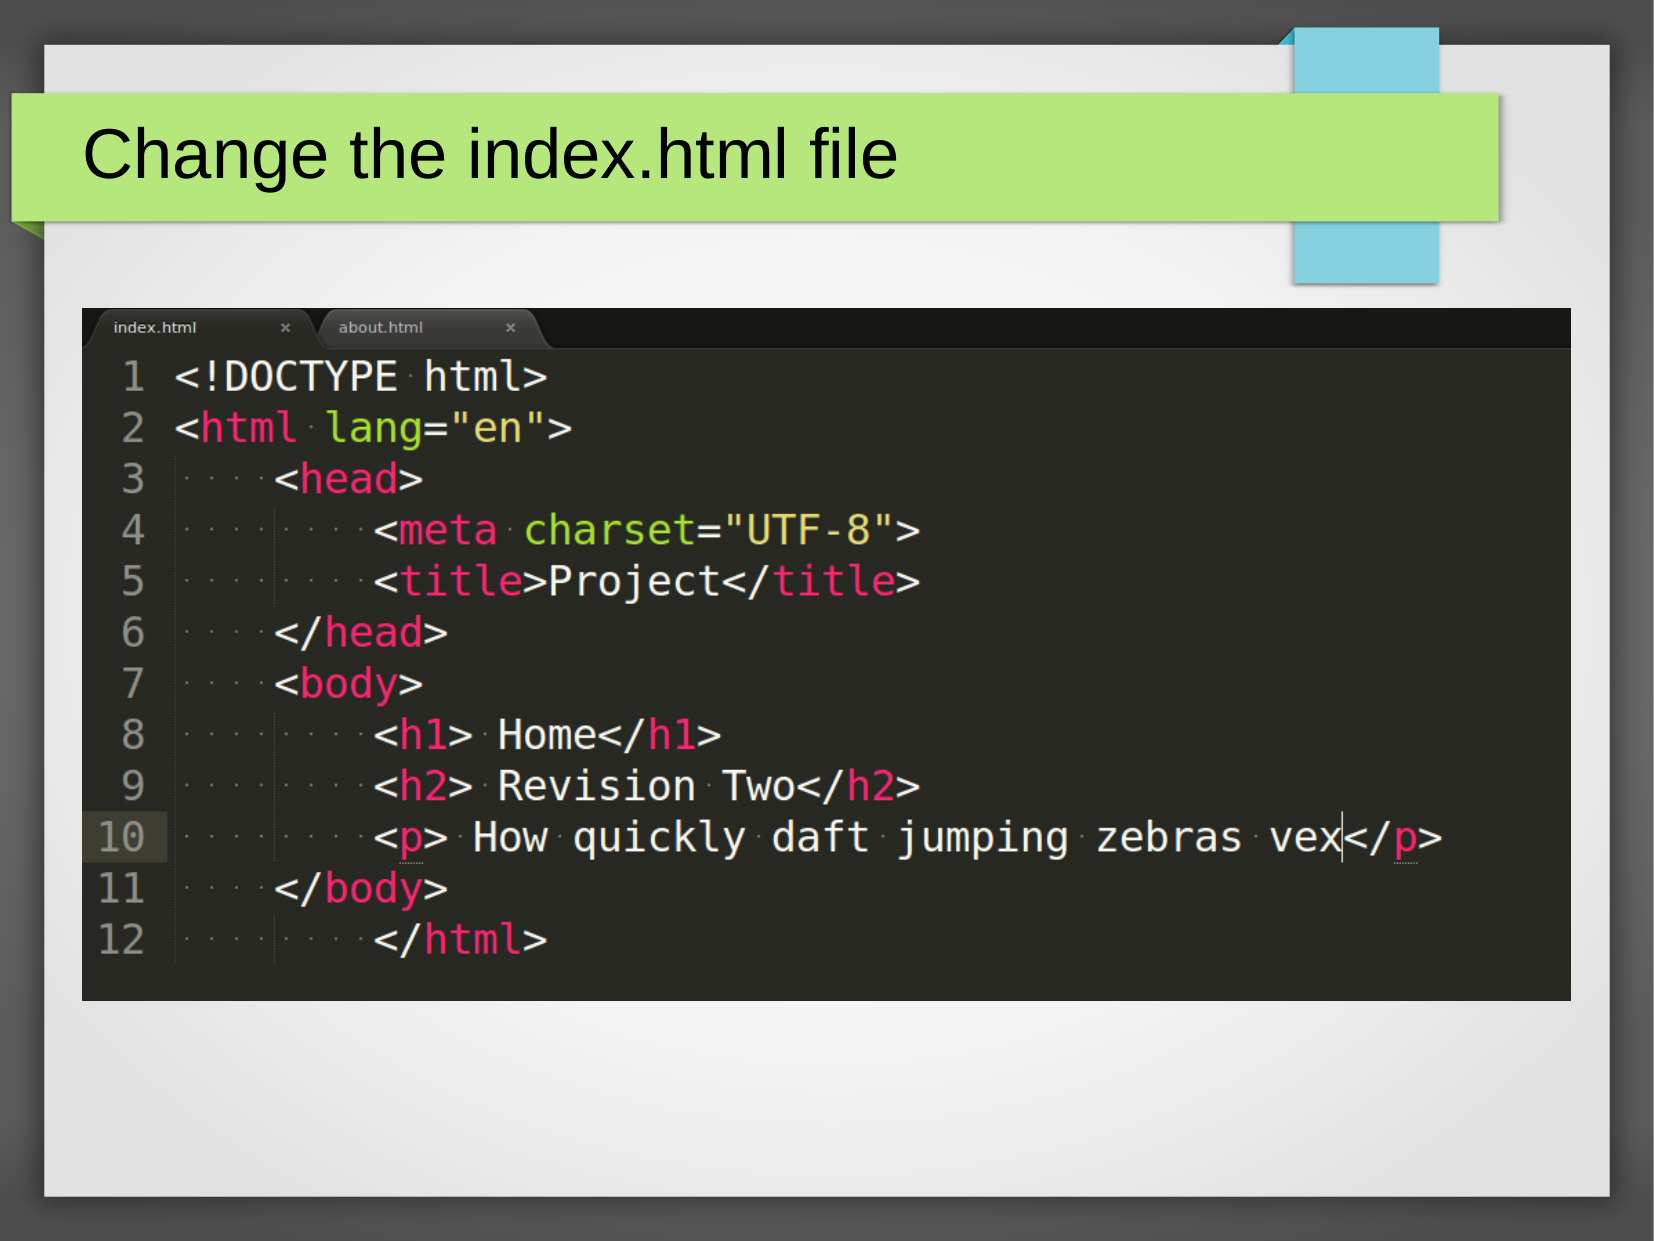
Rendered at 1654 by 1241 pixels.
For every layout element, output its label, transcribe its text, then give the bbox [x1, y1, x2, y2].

title Change the index.html file [82, 94, 1264, 213]
picture [0, 0, 1654, 1241]
